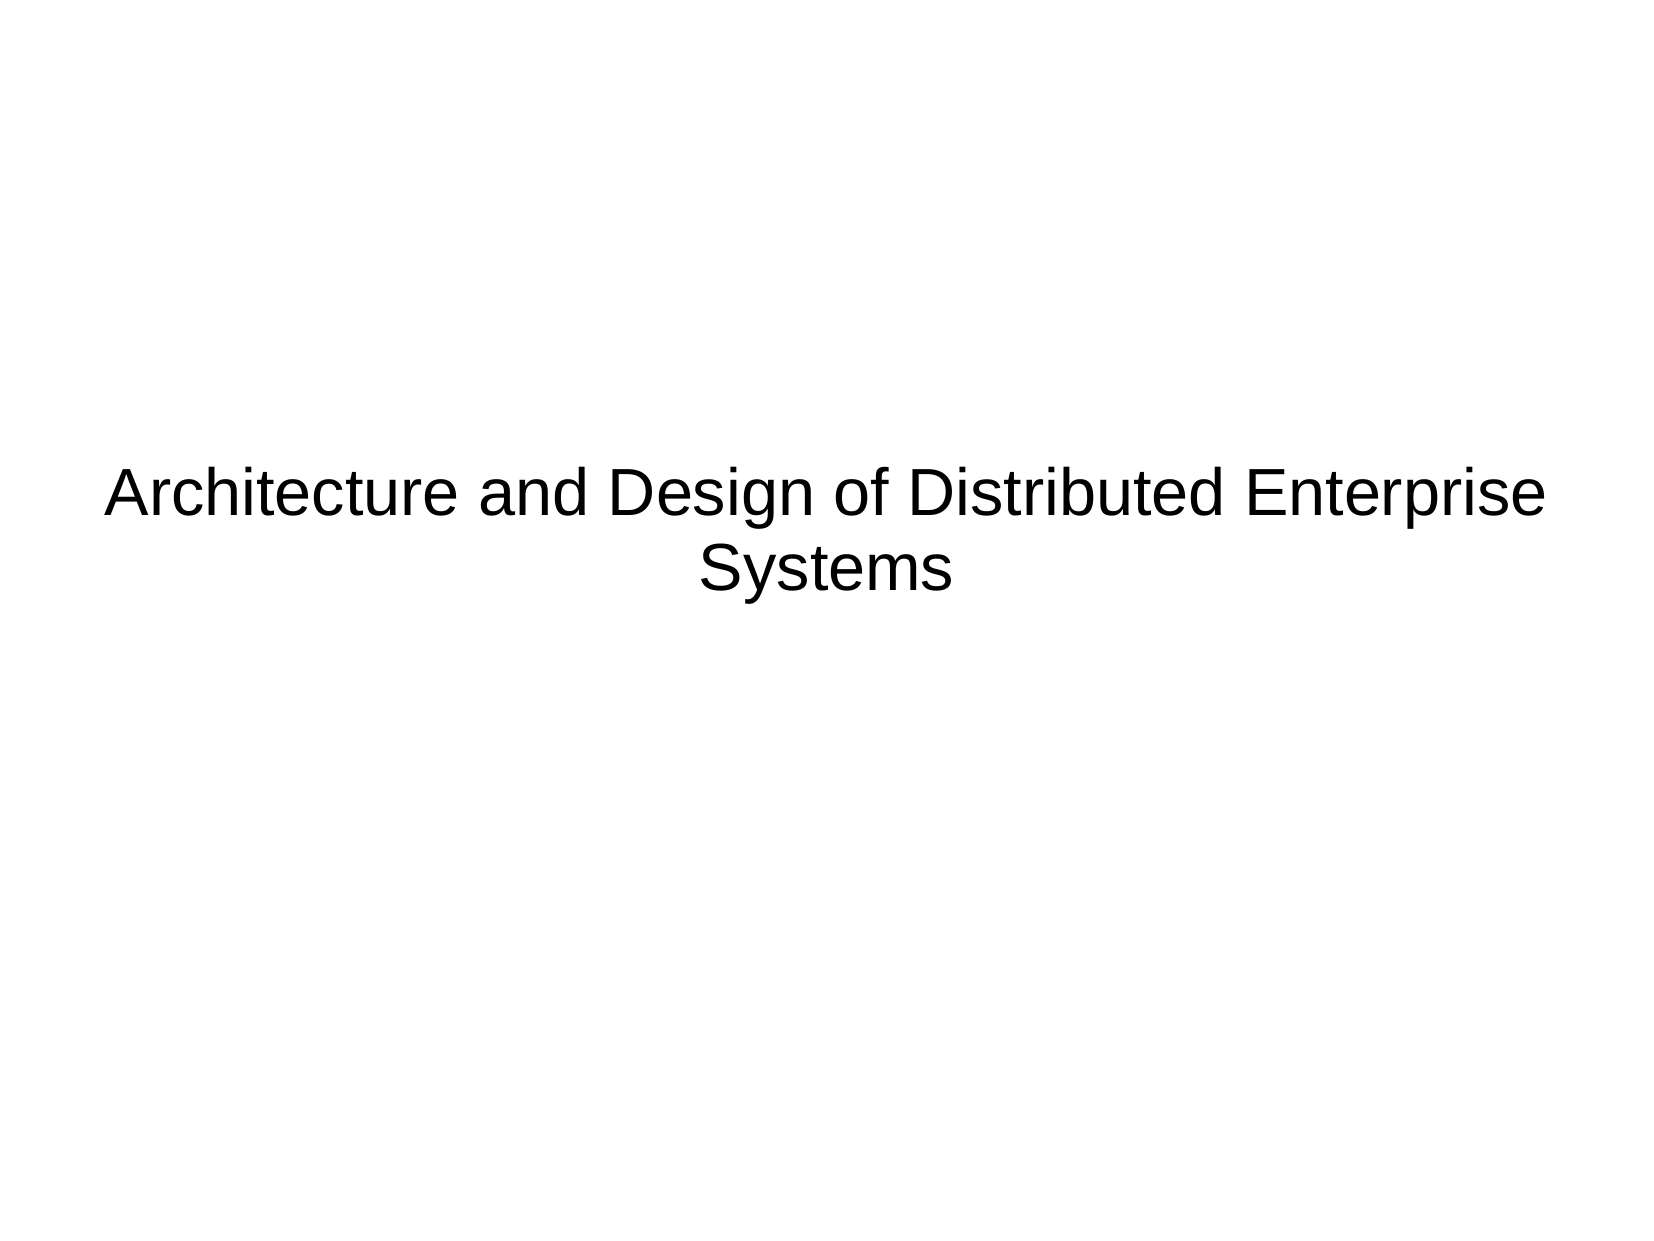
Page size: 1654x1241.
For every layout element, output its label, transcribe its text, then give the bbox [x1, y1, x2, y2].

subtitle Architecture and Design of Distributed Enterprise Systems [82, 49, 1571, 1010]
